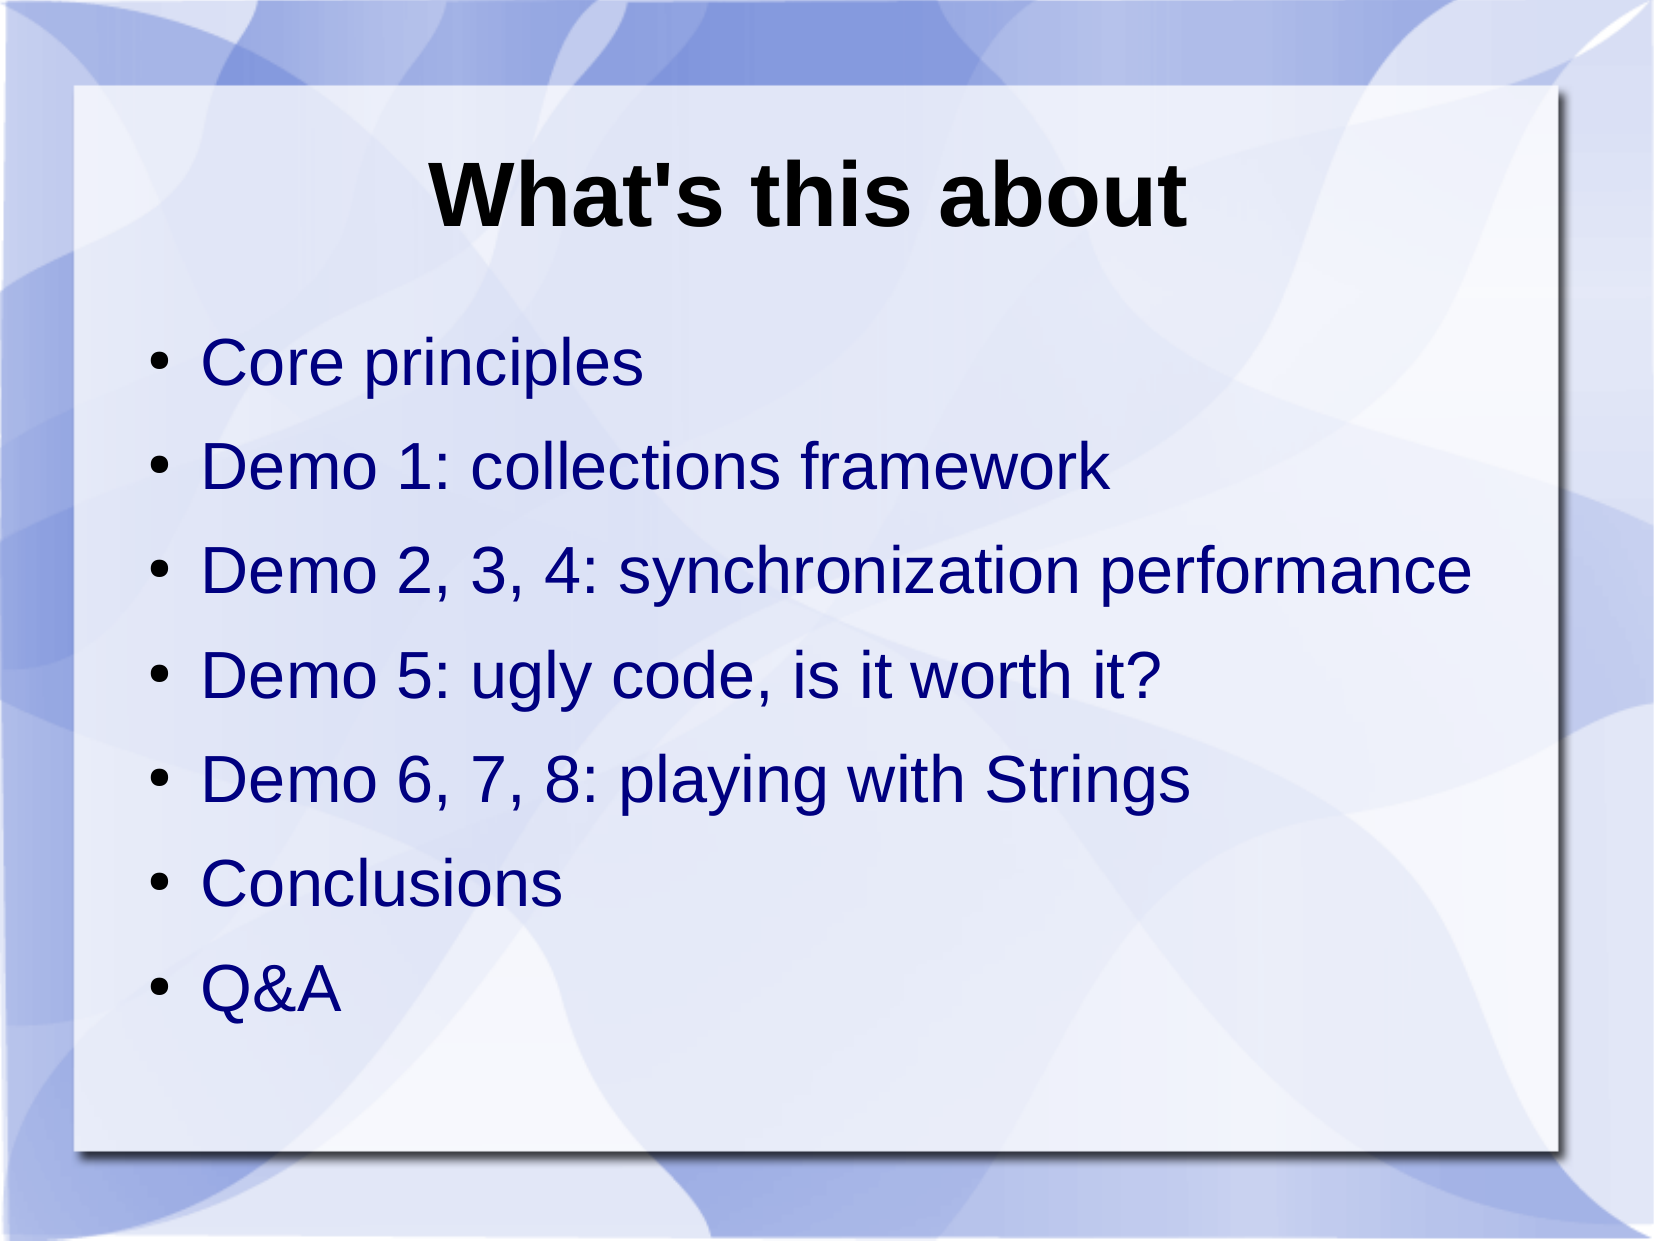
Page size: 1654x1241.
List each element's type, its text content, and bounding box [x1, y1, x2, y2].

picture [0, 0, 1654, 1241]
title What's this about [82, 90, 1536, 298]
list Core principles Demo 1: collections framework Demo 2, 3, 4: synchronization performance Demo 5: ugly code, is it worth it? Demo 6, 7, 8: playing with Strings Conclusions Q&A [129, 324, 1489, 1144]
